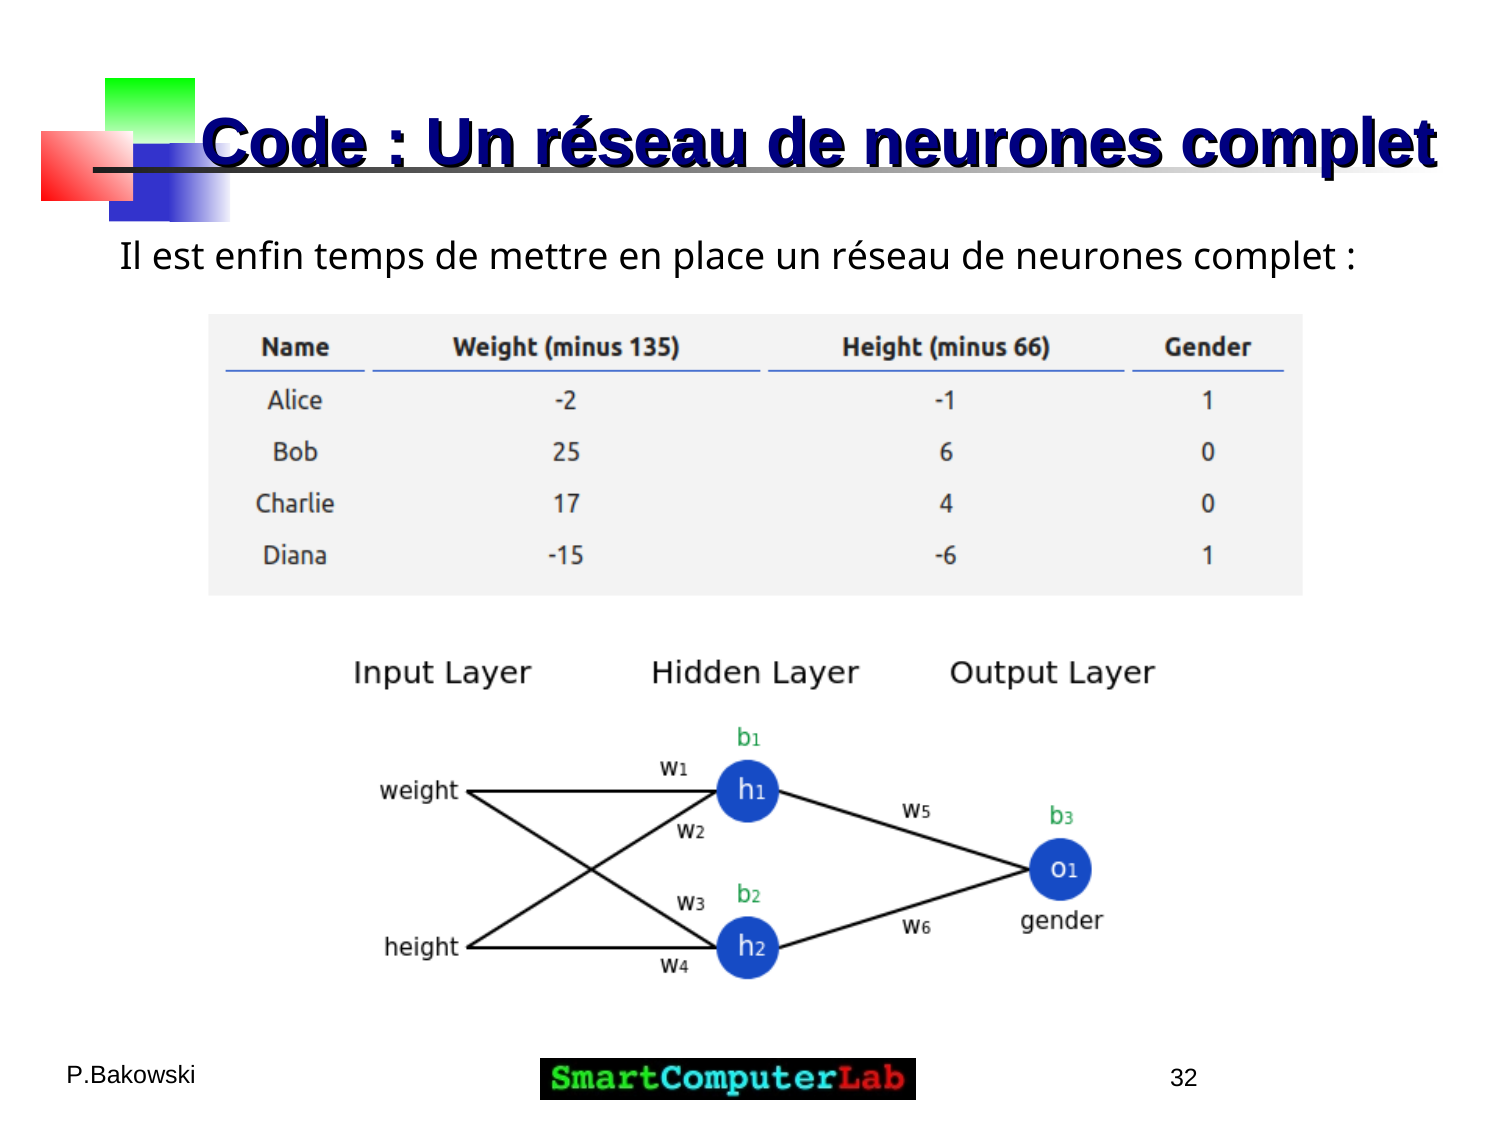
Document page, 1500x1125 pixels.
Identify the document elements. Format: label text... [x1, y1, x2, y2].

picture [540, 1058, 916, 1100]
title Code : Un réseau de neurones complet [185, 90, 1461, 186]
text_box Il est enfin temps de mettre en place un réseau de neurones complet : [105, 224, 1426, 285]
picture [165, 314, 1328, 1031]
